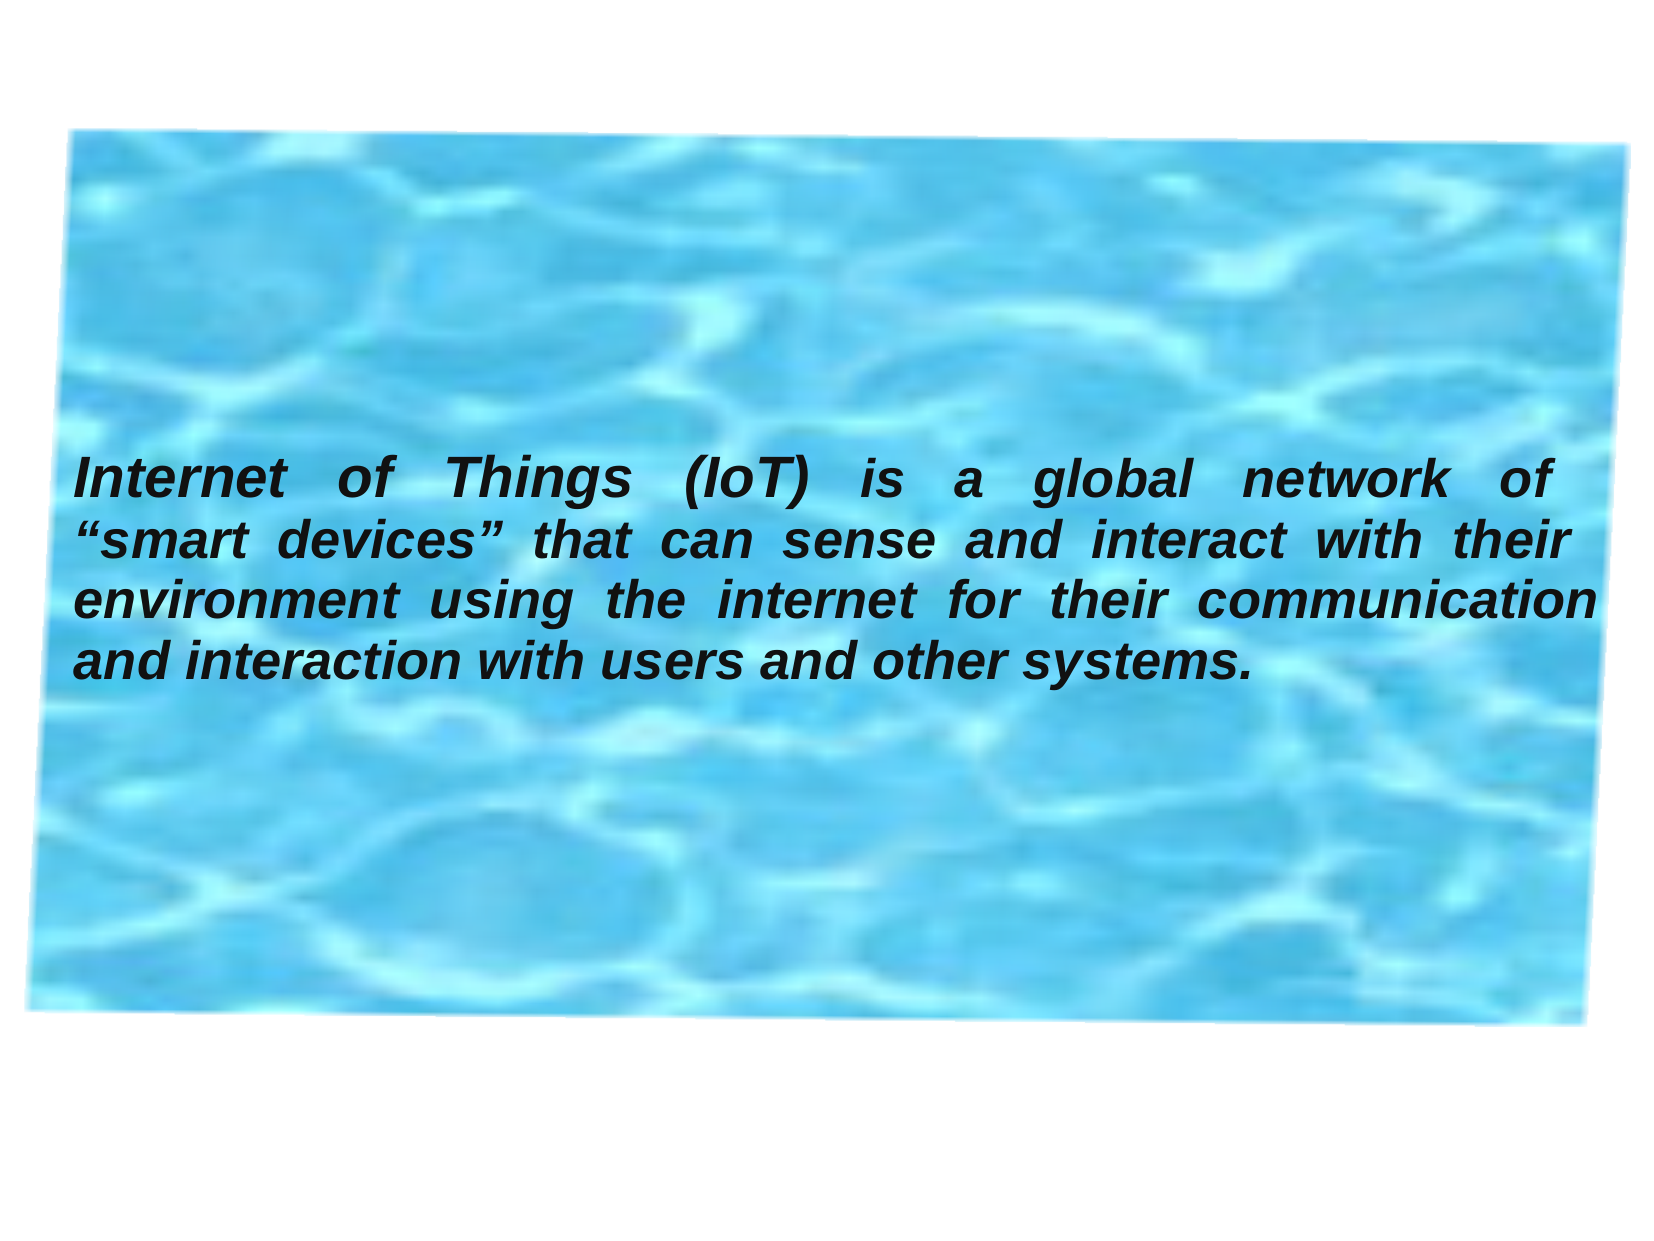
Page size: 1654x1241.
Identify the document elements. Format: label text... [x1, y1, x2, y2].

picture [23, 127, 1631, 1027]
text_box Internet of Things (IoT) is a global network of “smart devices” that can sense and interact with their environment using the internet for their communication and interaction with users and other systems. [59, 437, 1616, 700]
